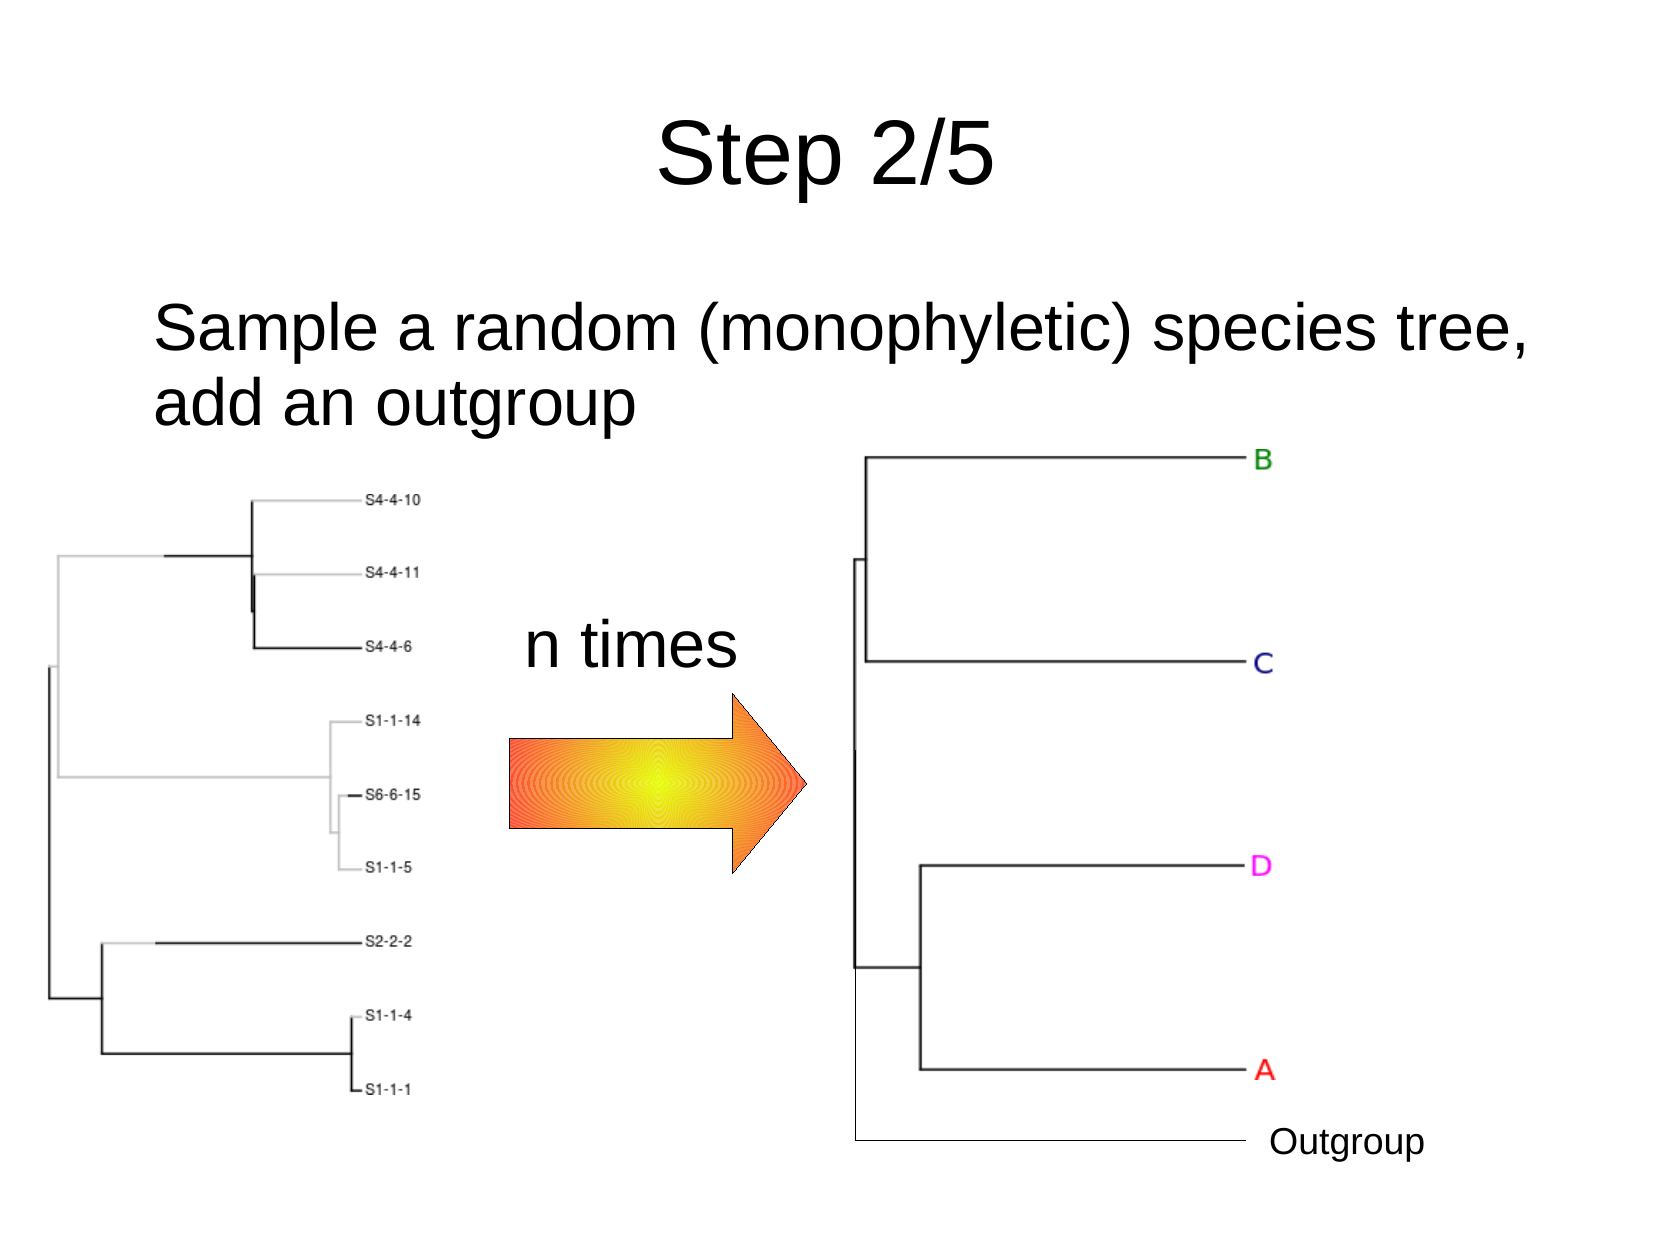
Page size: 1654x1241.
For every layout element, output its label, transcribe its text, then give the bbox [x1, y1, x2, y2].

text_box n times [510, 600, 811, 690]
title Step 2/5 [82, 49, 1571, 257]
picture [852, 449, 1276, 1081]
text_box [509, 693, 807, 874]
list Sample a random (monophyletic) species tree, add an outgroup [82, 290, 1571, 1010]
picture [47, 494, 421, 1096]
text_box Outgroup [1254, 1113, 1441, 1171]
